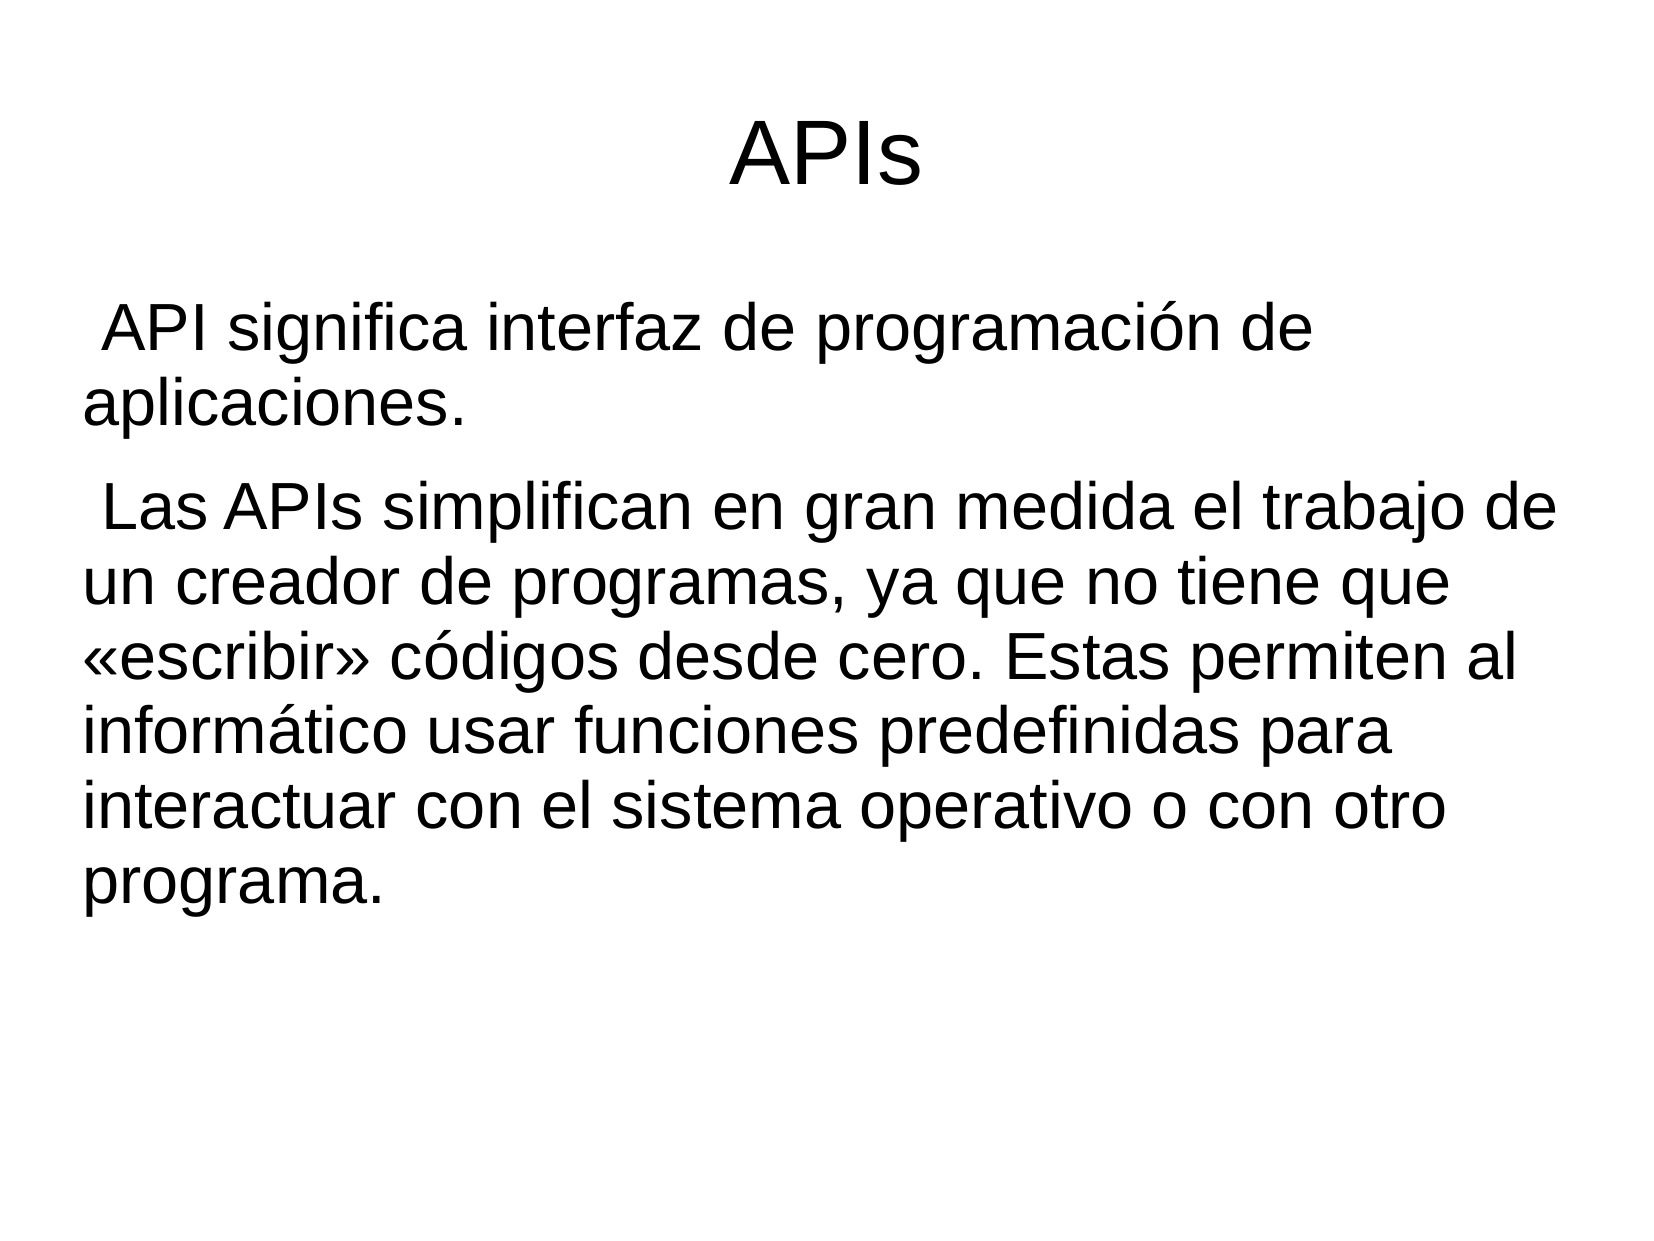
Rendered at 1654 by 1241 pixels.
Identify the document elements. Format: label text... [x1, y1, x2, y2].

title APIs [82, 49, 1571, 257]
list API significa interfaz de programación de aplicaciones. Las APIs simplifican en gran medida el trabajo de un creador de programas, ya que no tiene que «escribir» códigos desde cero. Estas permiten al informático usar funciones predefinidas para interactuar con el sistema operativo o con otro programa. [82, 290, 1571, 1109]
